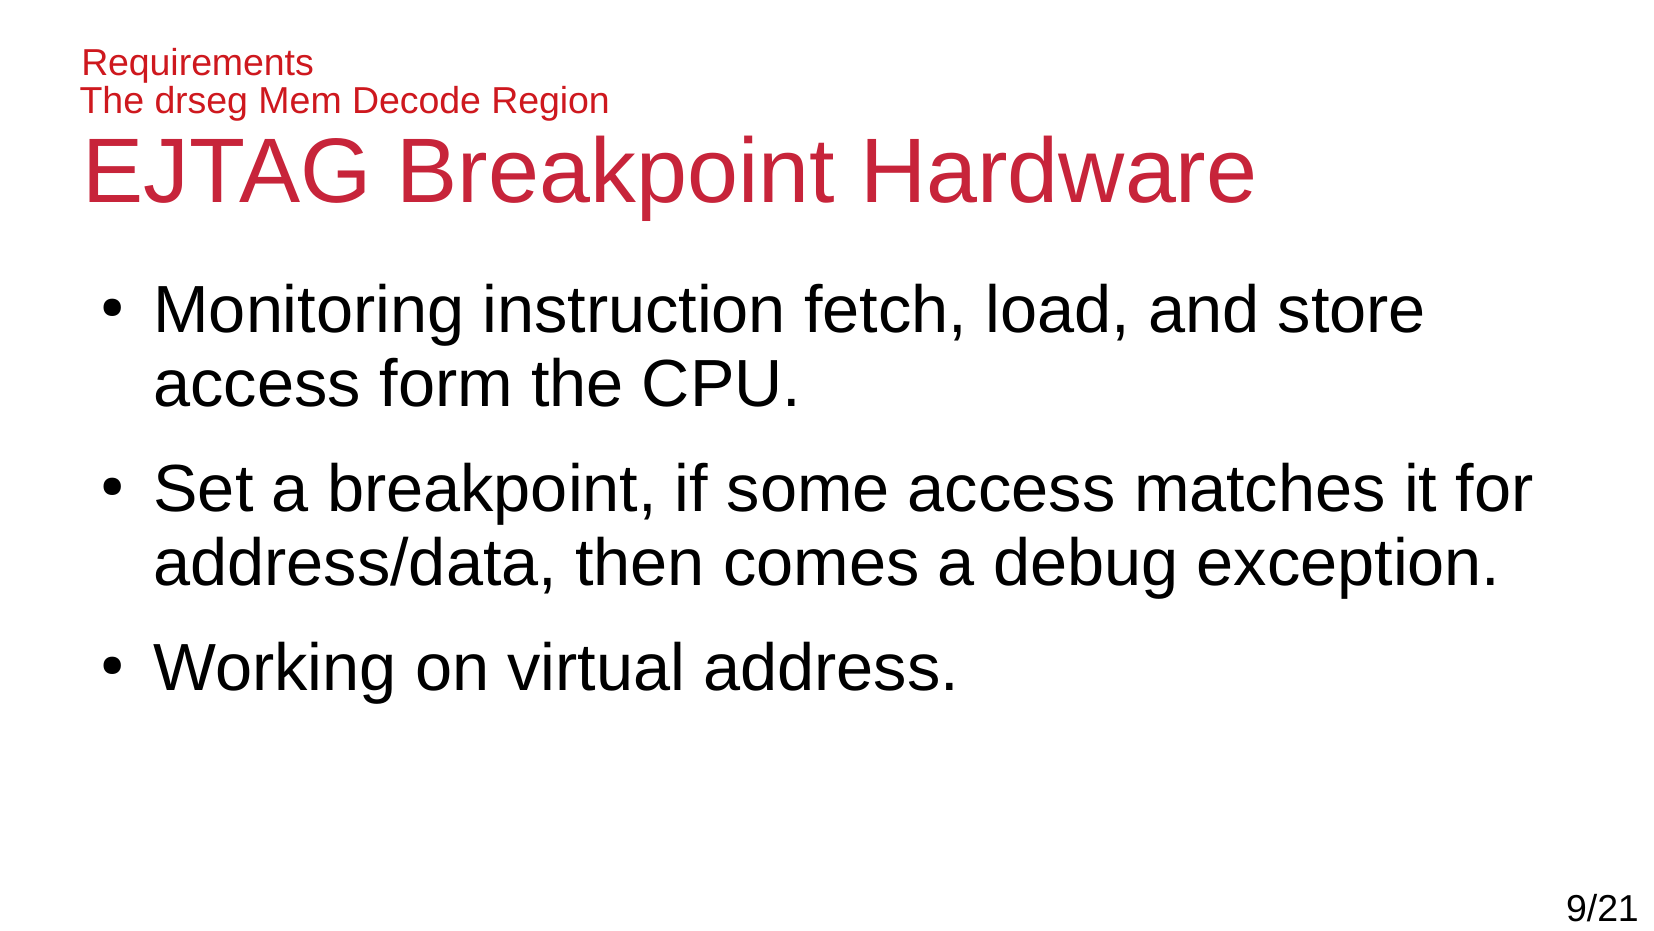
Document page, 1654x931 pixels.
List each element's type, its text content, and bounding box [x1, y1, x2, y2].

title EJTAG Breakpoint Hardware [82, 92, 1571, 249]
text_box The drseg Mem Decode Region [64, 72, 631, 158]
text_box Requirements [66, 33, 329, 84]
list Monitoring instruction fetch, load, and store access form the CPU. Set a breakpoint, if some access matches it for address/data, then comes a debug exception. Working on virtual address. [82, 271, 1571, 758]
